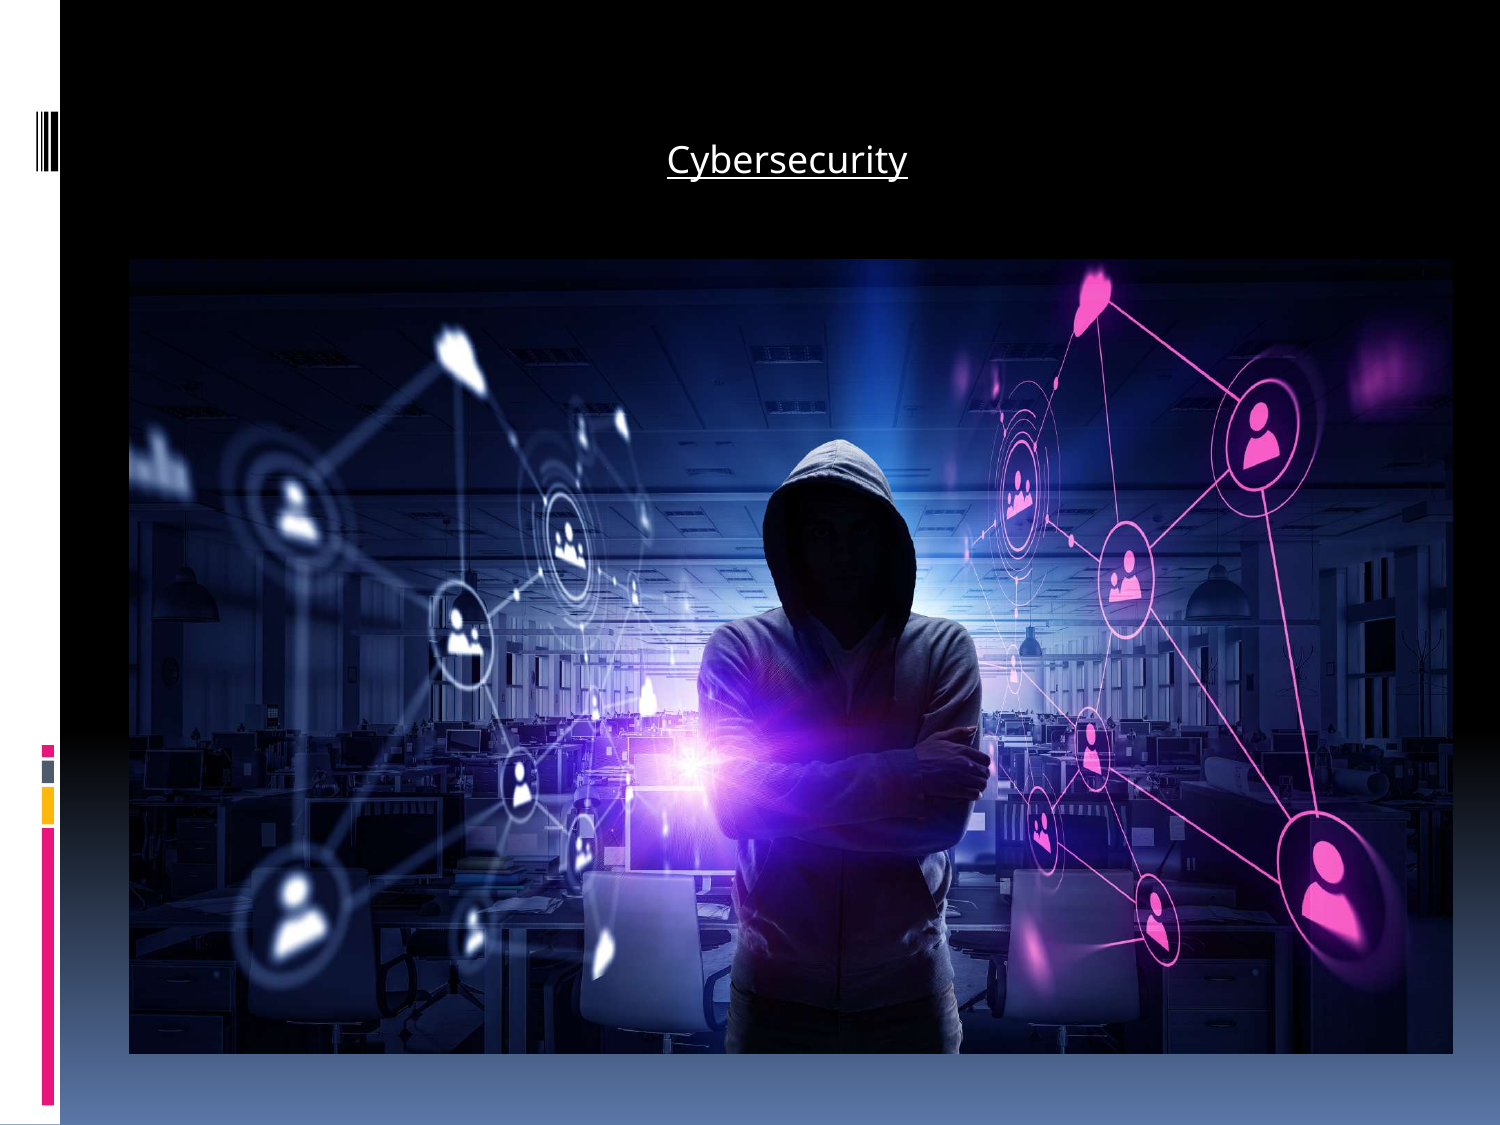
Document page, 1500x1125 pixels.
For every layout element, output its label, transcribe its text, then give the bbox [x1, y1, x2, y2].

title Cybersecurity [150, 83, 1425, 234]
picture [129, 259, 1453, 1054]
